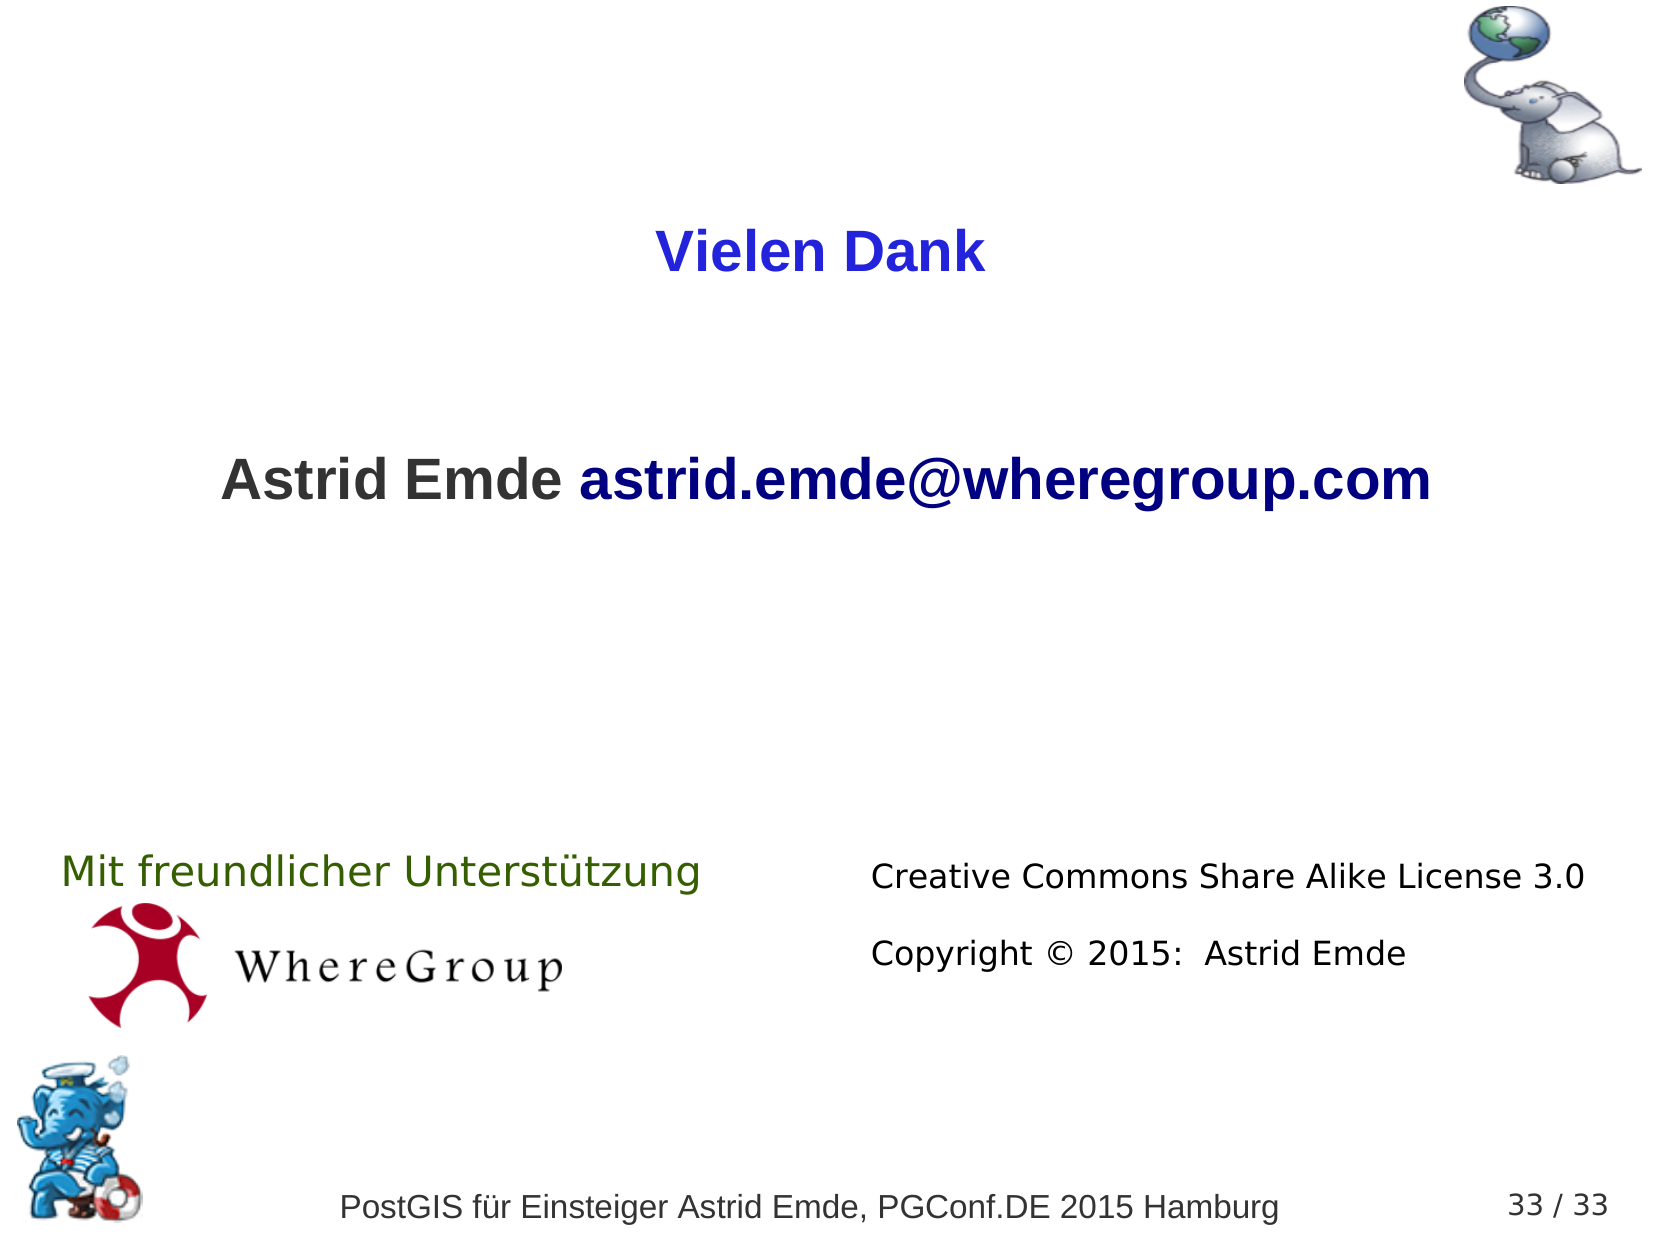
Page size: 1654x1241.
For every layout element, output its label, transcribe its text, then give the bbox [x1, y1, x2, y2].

list Astrid Emde astrid.emde@wheregroup.com [29, 354, 1625, 1173]
picture [17, 1055, 143, 1223]
picture [1464, 6, 1642, 184]
title Vielen Dank [76, 177, 1565, 325]
